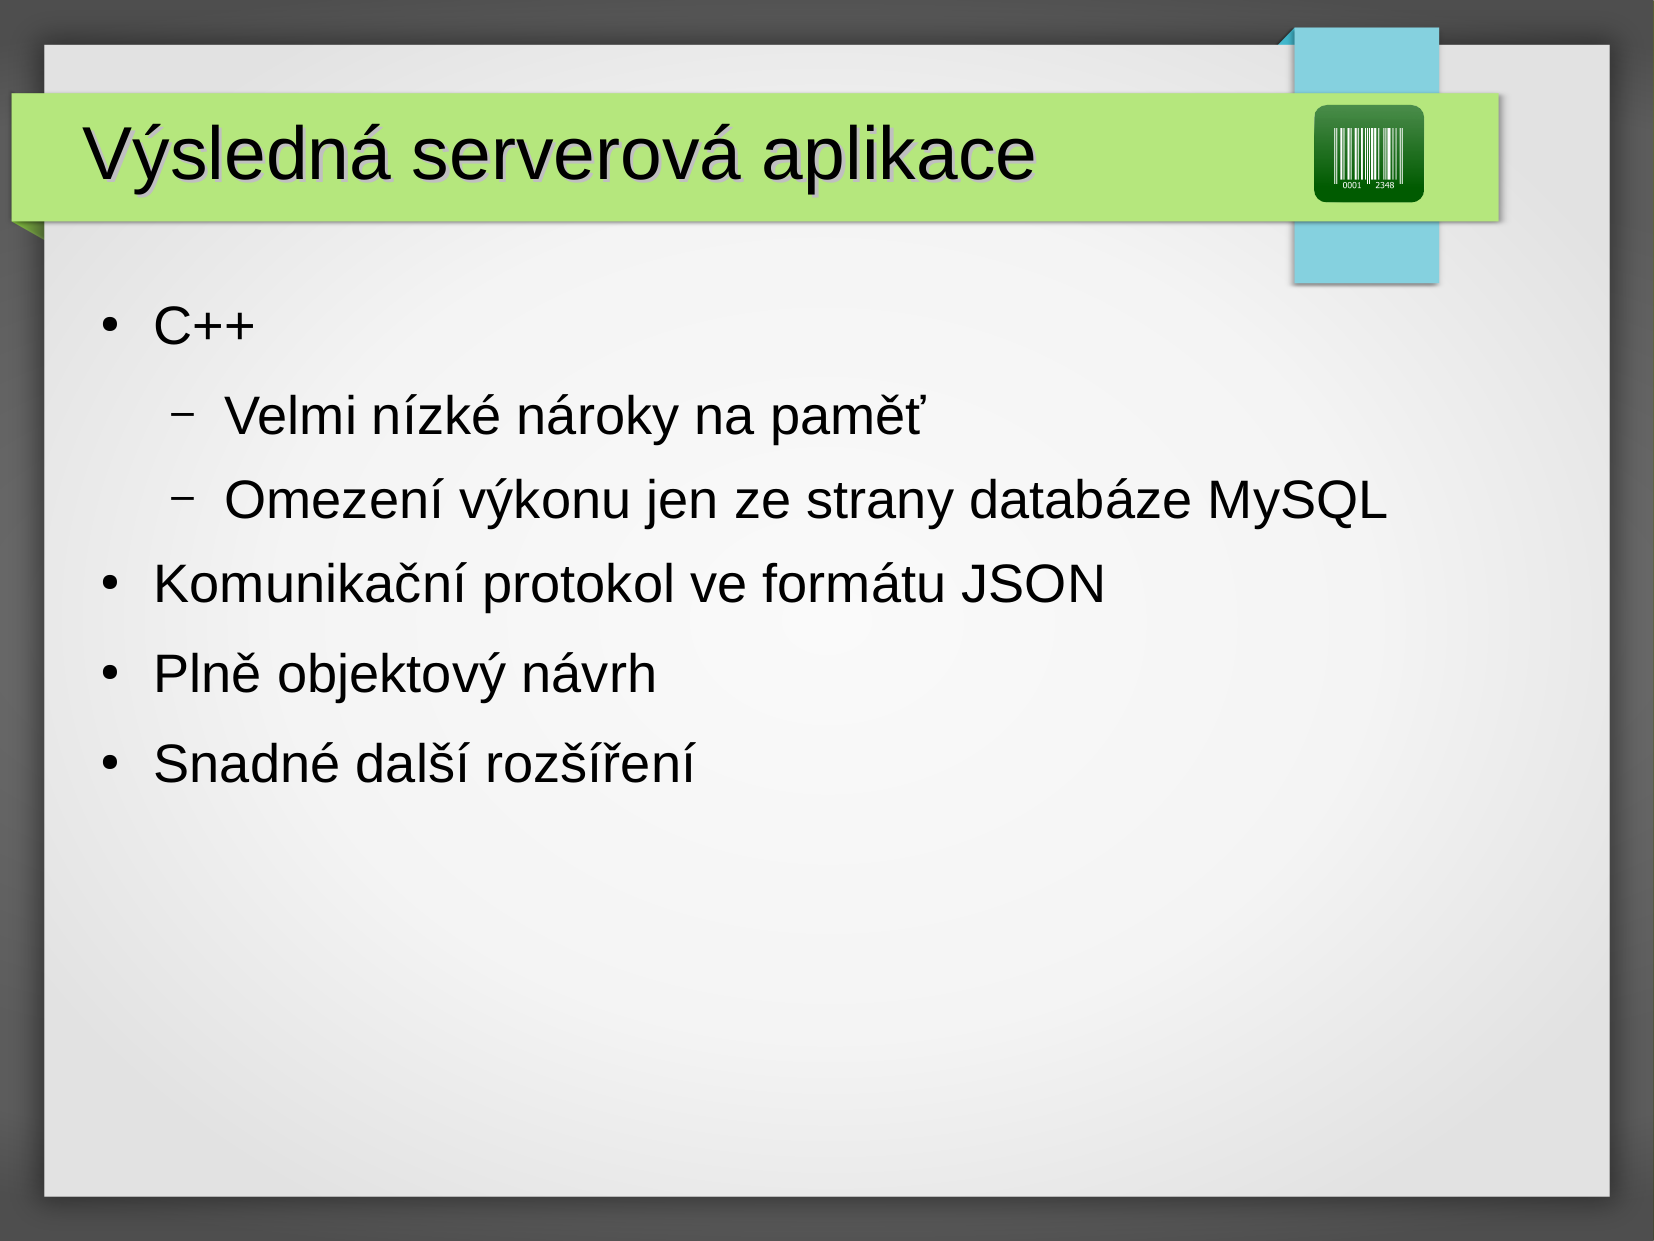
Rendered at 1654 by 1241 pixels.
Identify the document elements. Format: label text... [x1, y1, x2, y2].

picture [0, 0, 1654, 1241]
list C++ Velmi nízké nároky na paměť Omezení výkonu jen ze strany databáze MySQL Komunikační protokol ve formátu JSON Plně objektový návrh Snadné další rozšíření [82, 295, 1571, 1015]
title Výsledná serverová aplikace [82, 94, 1264, 213]
